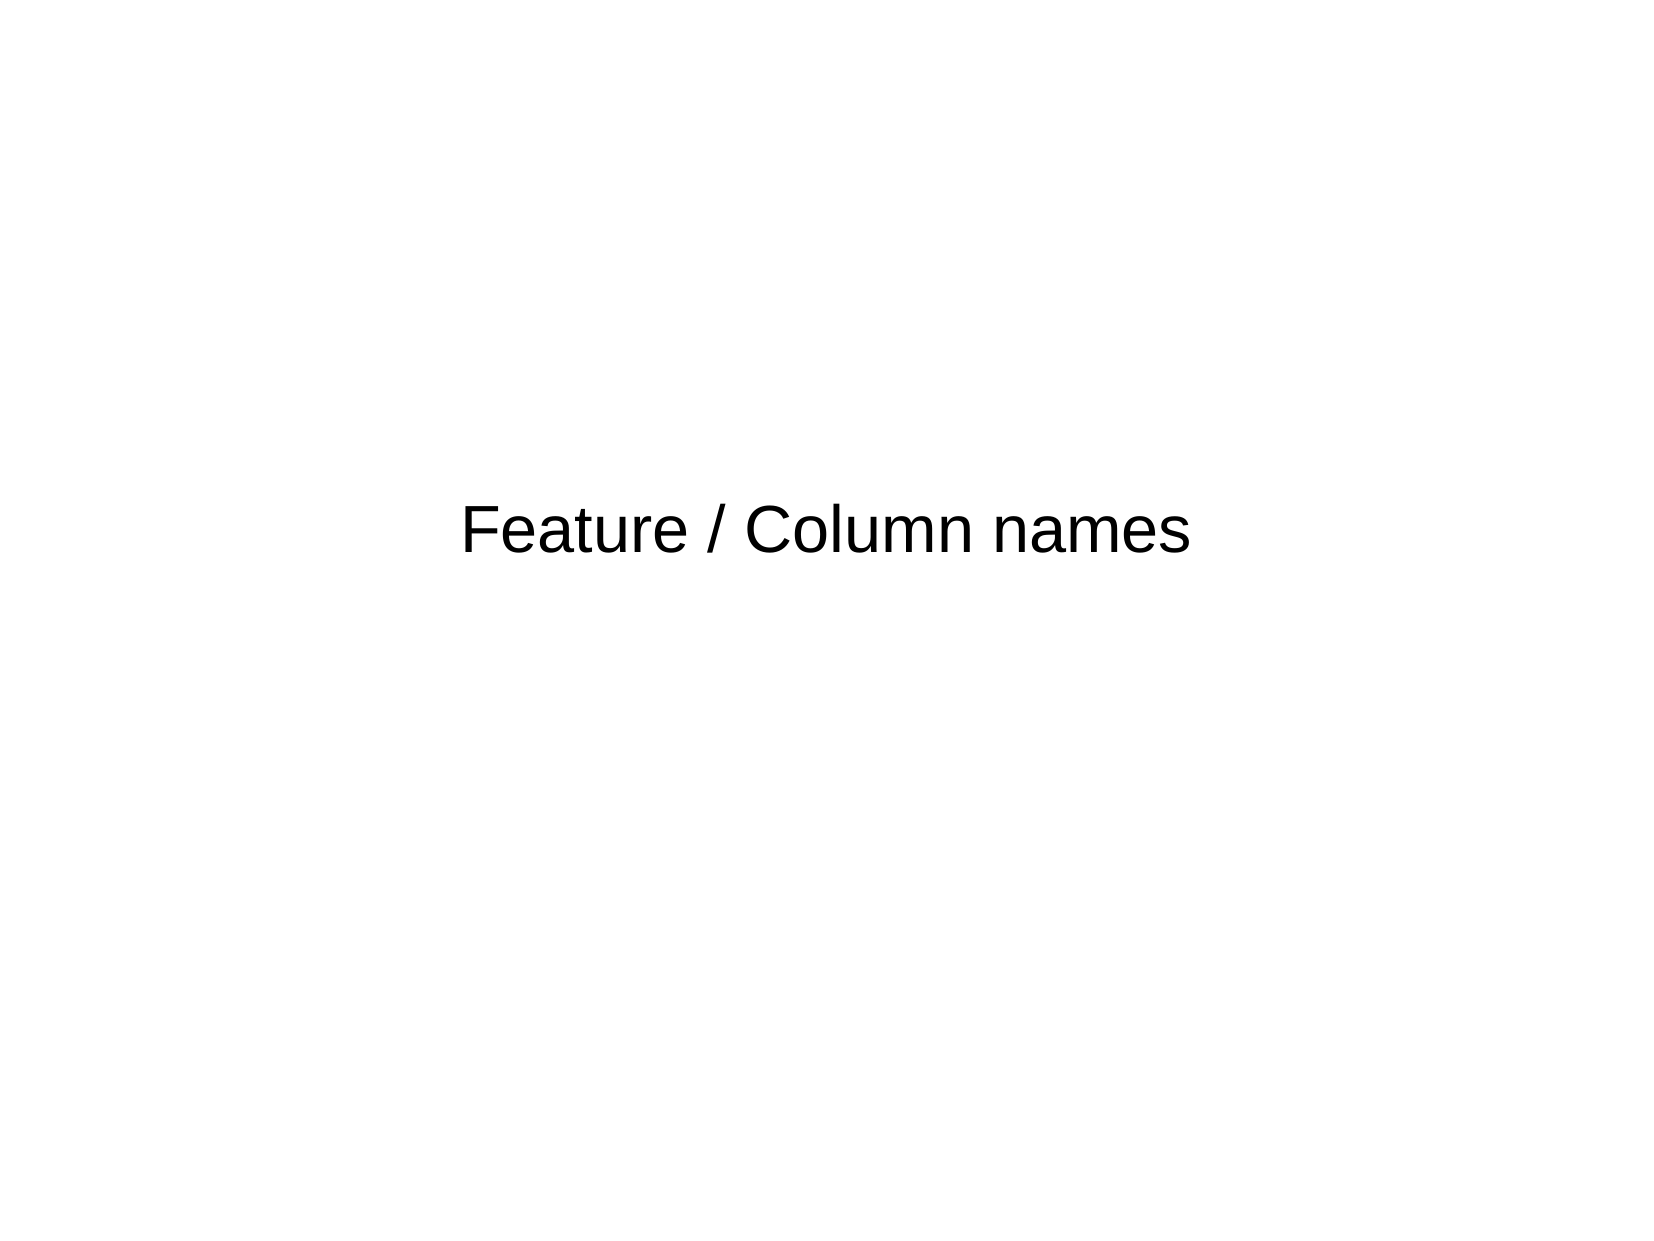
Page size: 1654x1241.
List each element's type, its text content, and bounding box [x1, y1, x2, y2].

subtitle Feature / Column names [82, 49, 1571, 1010]
